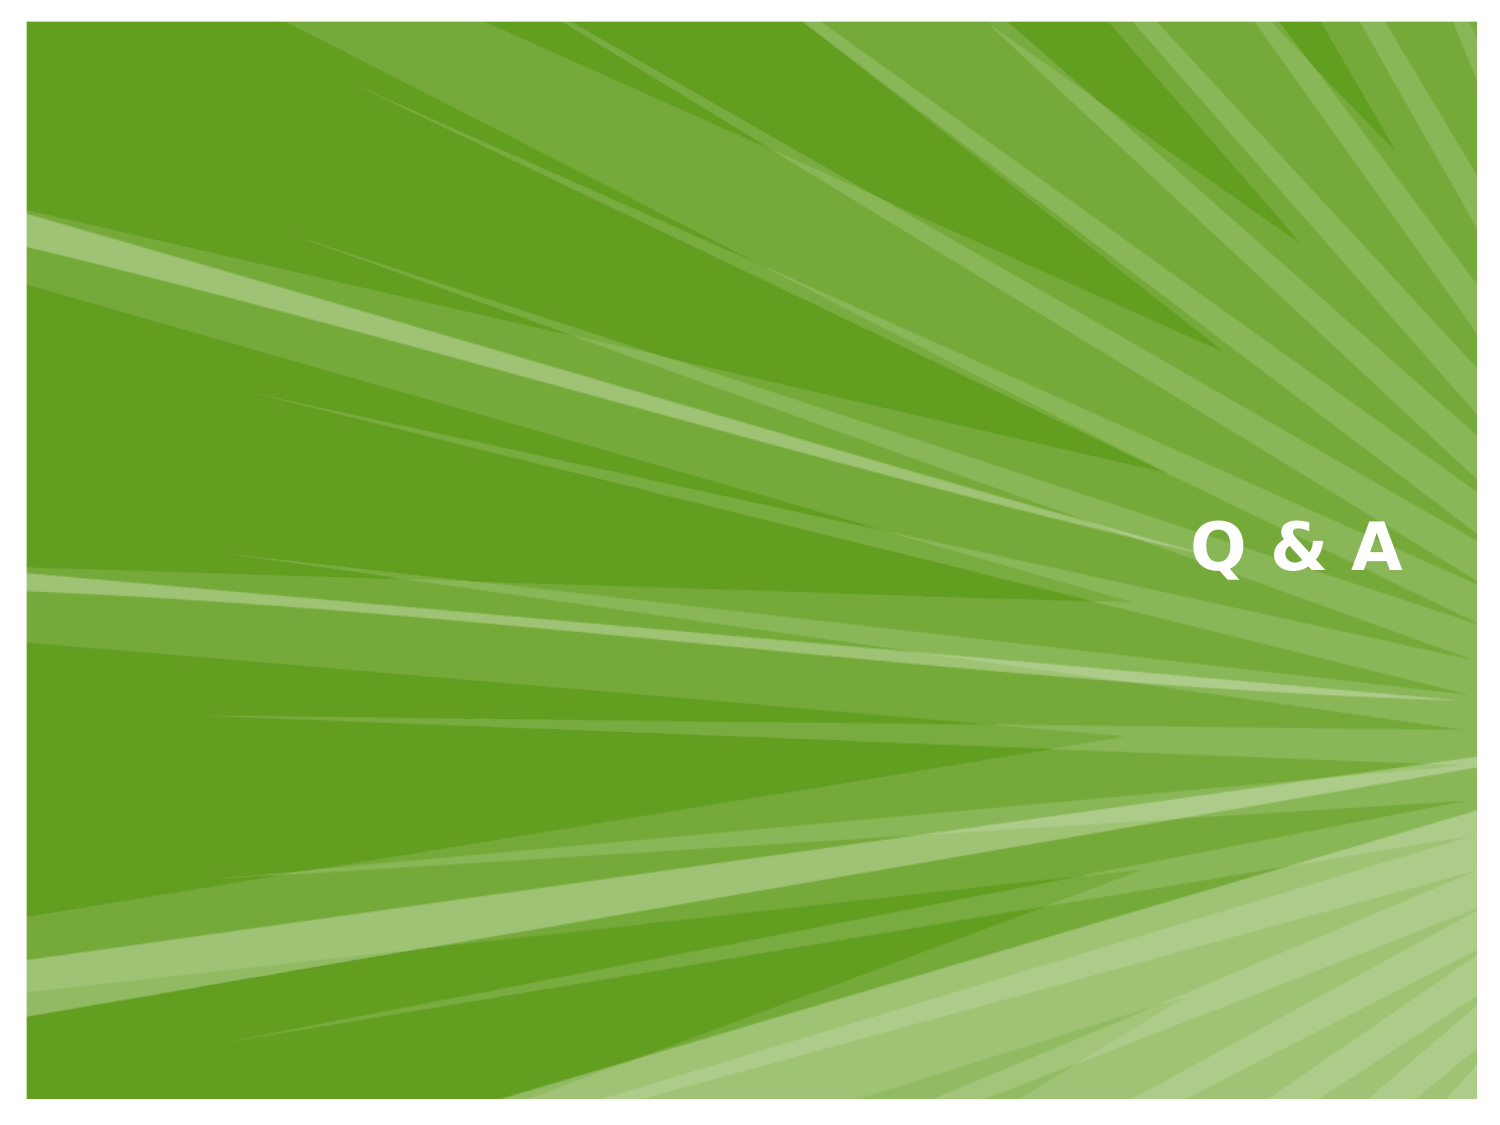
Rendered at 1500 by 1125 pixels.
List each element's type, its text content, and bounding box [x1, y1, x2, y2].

title Q & A [53, 462, 1404, 625]
picture [26, 21, 1479, 1100]
